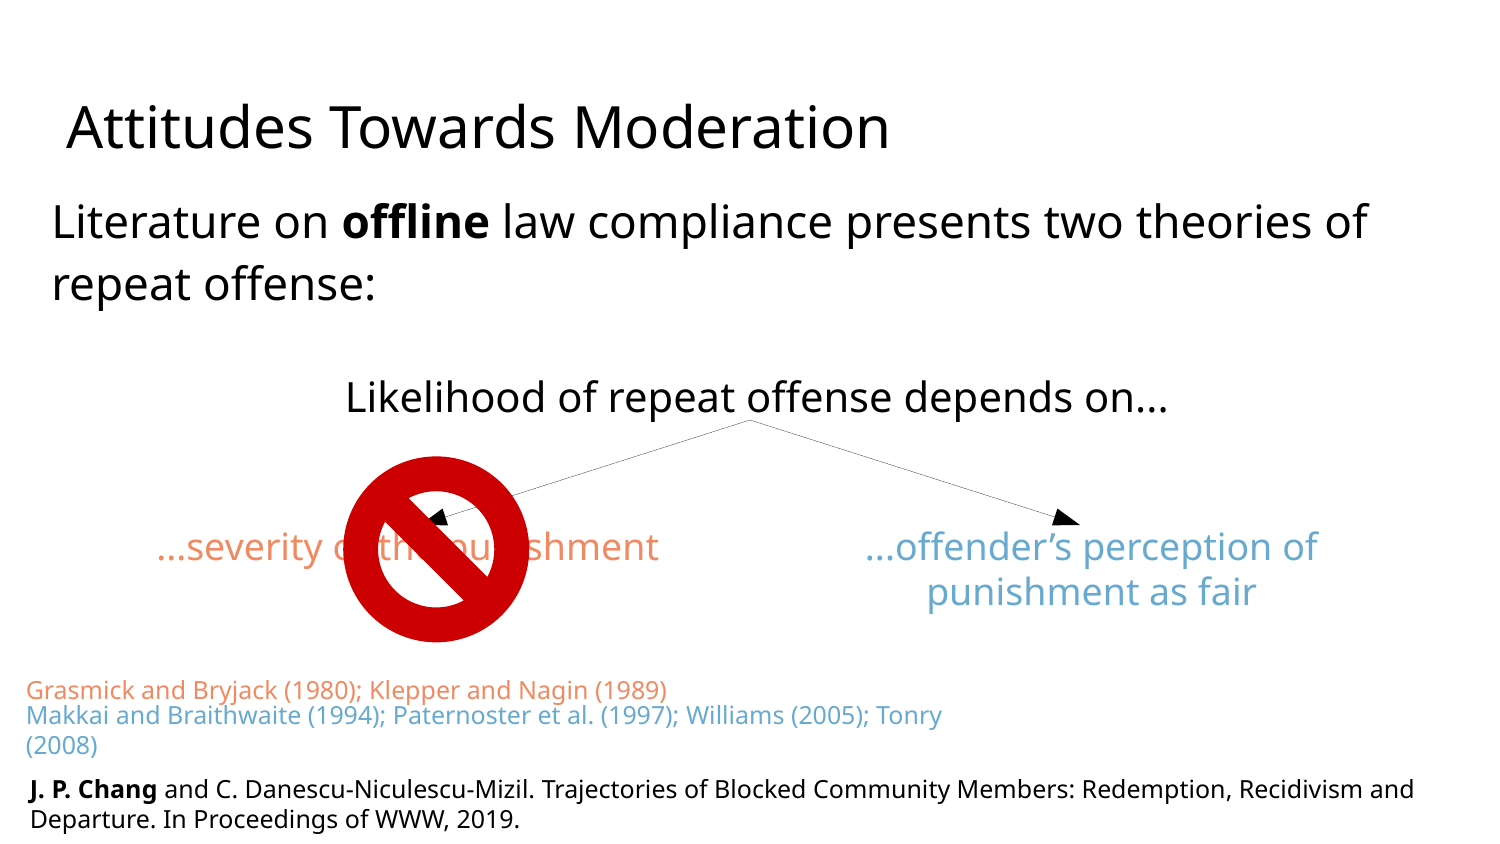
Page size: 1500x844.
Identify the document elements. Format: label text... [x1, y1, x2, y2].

text_box ...severity of the punishment [379, 523, 462, 607]
text_box ...severity of the punishment [130, 507, 686, 664]
text_box [343, 456, 530, 643]
text_box Literature on offline law compliance presents two theories of repeat offense: [51, 189, 1449, 750]
text_box Grasmick and Bryjack (1980); Klepper and Nagin (1989) [10, 666, 1019, 705]
text_box Likelihood of repeat offense depends on... [330, 360, 1158, 428]
text_box J. P. Chang and C. Danescu-Niculescu-Mizil. Trajectories of Blocked Community Members: Redemption, Recidivism and Departure. In Proceedings of WWW, 2019. [14, 758, 1480, 832]
text_box ...offender’s perception of punishment as fair [814, 507, 1370, 664]
text_box Makkai and Braithwaite (1994); Paternoster et al. (1997); Williams (2005); Tonry (2008) [10, 705, 1019, 754]
title Attitudes Towards Moderation [51, 75, 1449, 170]
text_box ...severity of the punishment [438, 508, 494, 575]
